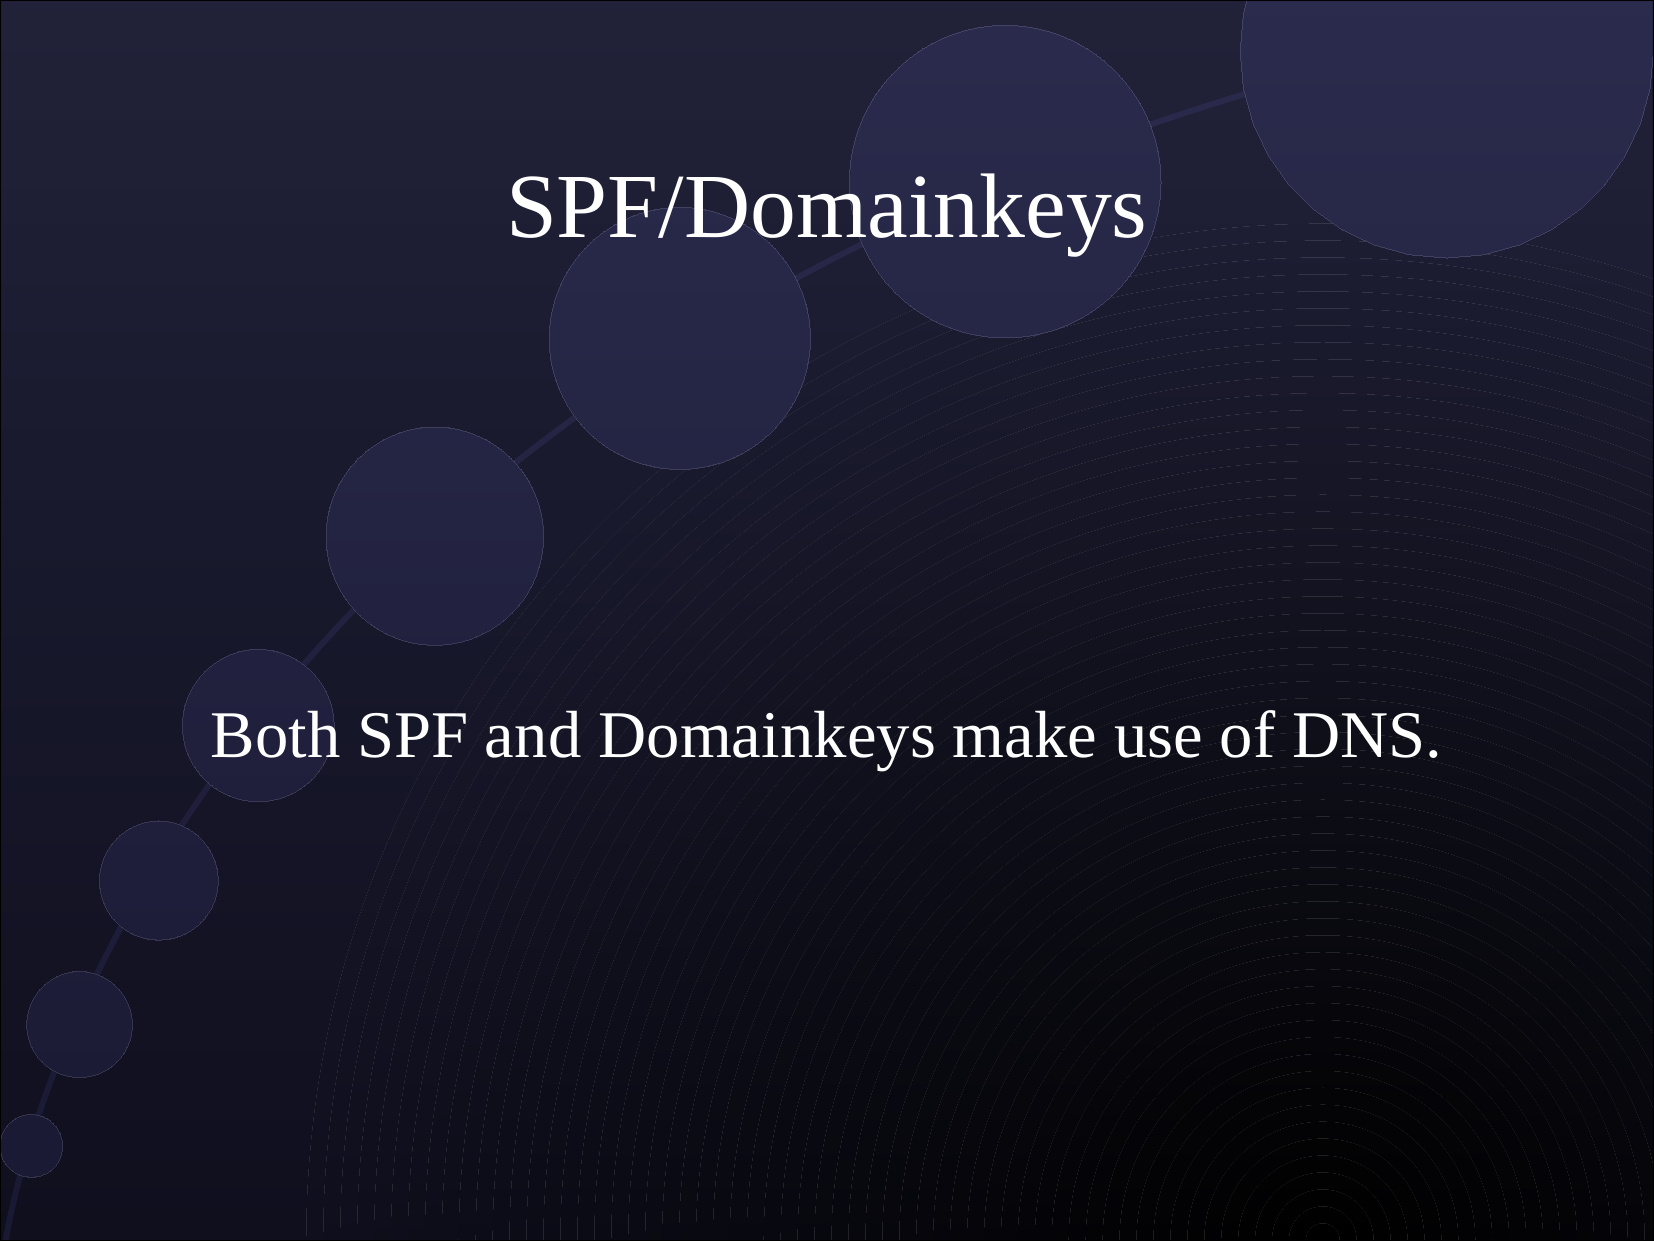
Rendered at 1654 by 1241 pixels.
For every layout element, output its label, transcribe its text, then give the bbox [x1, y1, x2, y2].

subtitle Both SPF and Domainkeys make use of DNS. [121, 344, 1534, 1127]
title SPF/Domainkeys [121, 102, 1534, 311]
